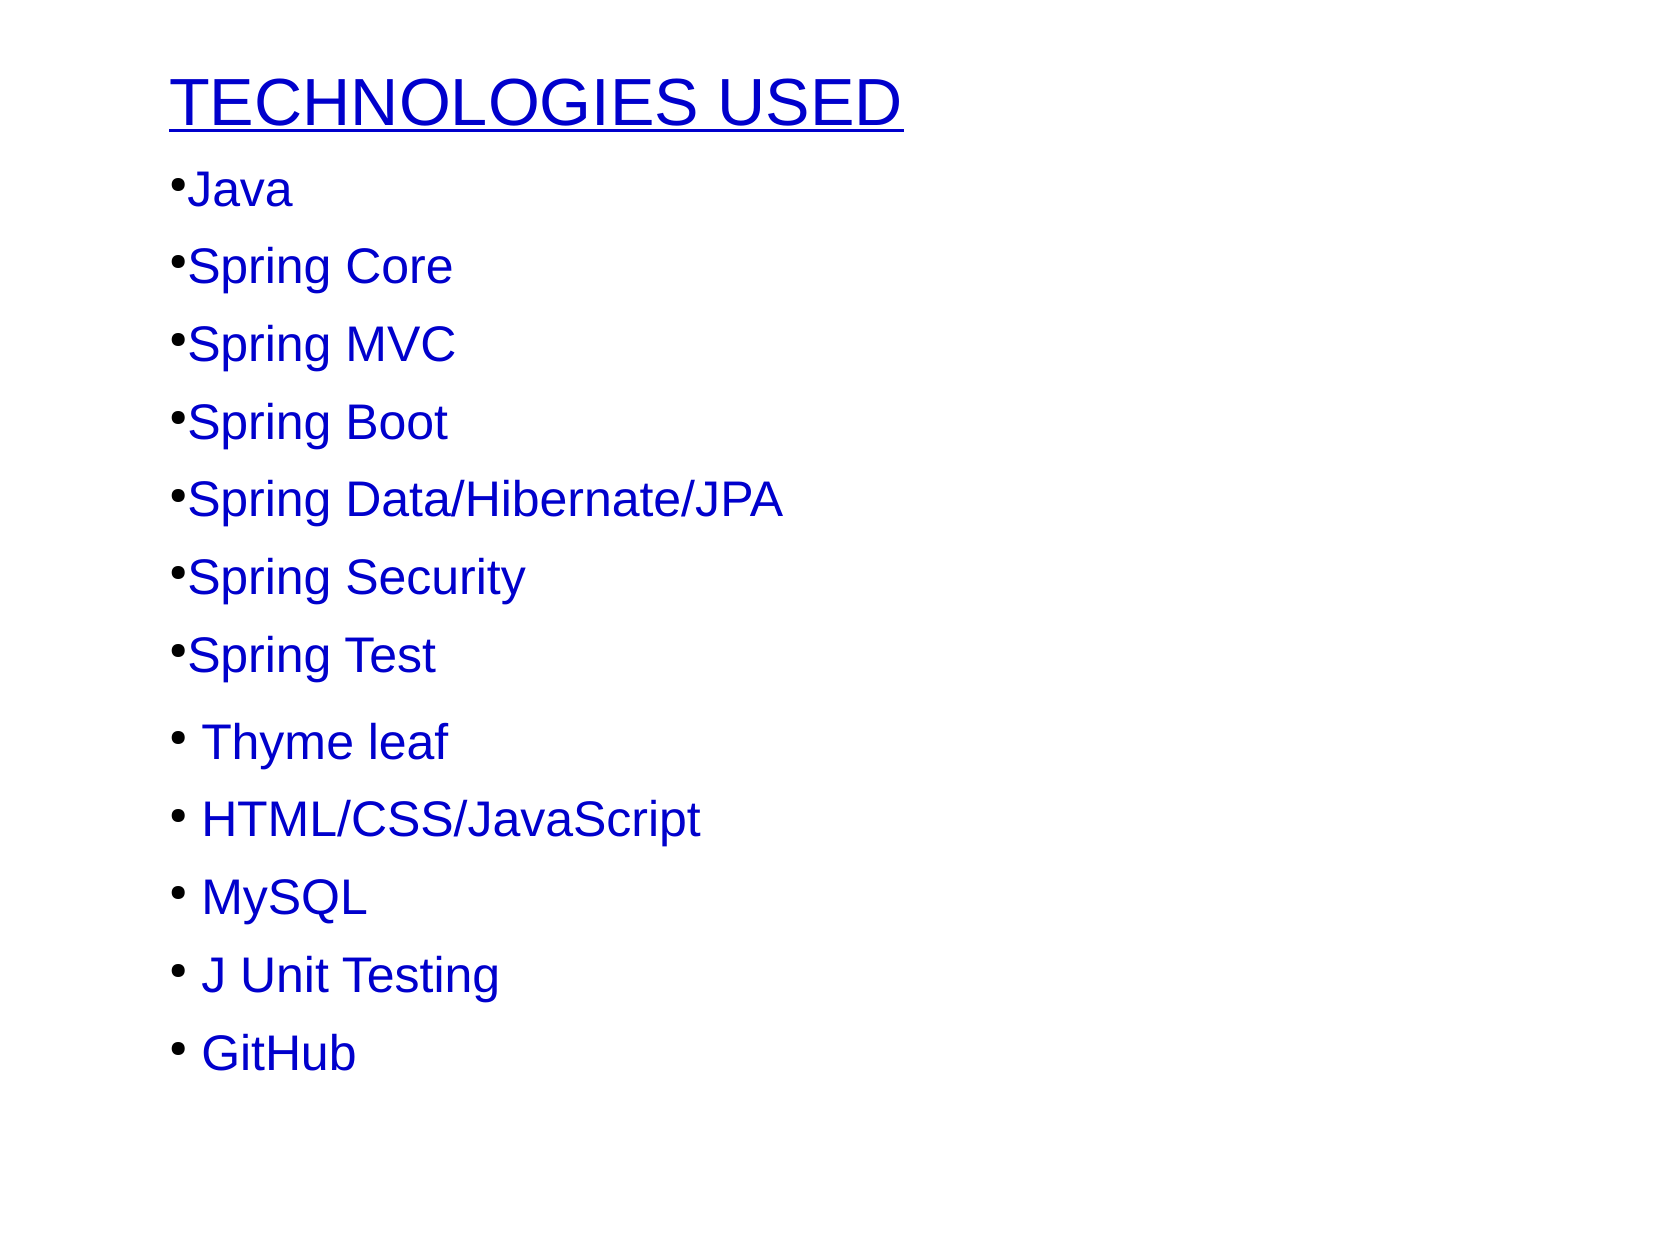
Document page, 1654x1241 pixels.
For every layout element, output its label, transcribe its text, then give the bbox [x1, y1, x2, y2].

list TECHNOLOGIES USED Java Spring Core Spring MVC Spring Boot Spring Data/Hibernate/JPA Spring Security Spring Test Thyme leaf HTML/CSS/JavaScript MySQL J Unit Testing GitHub [0, 58, 1471, 1164]
